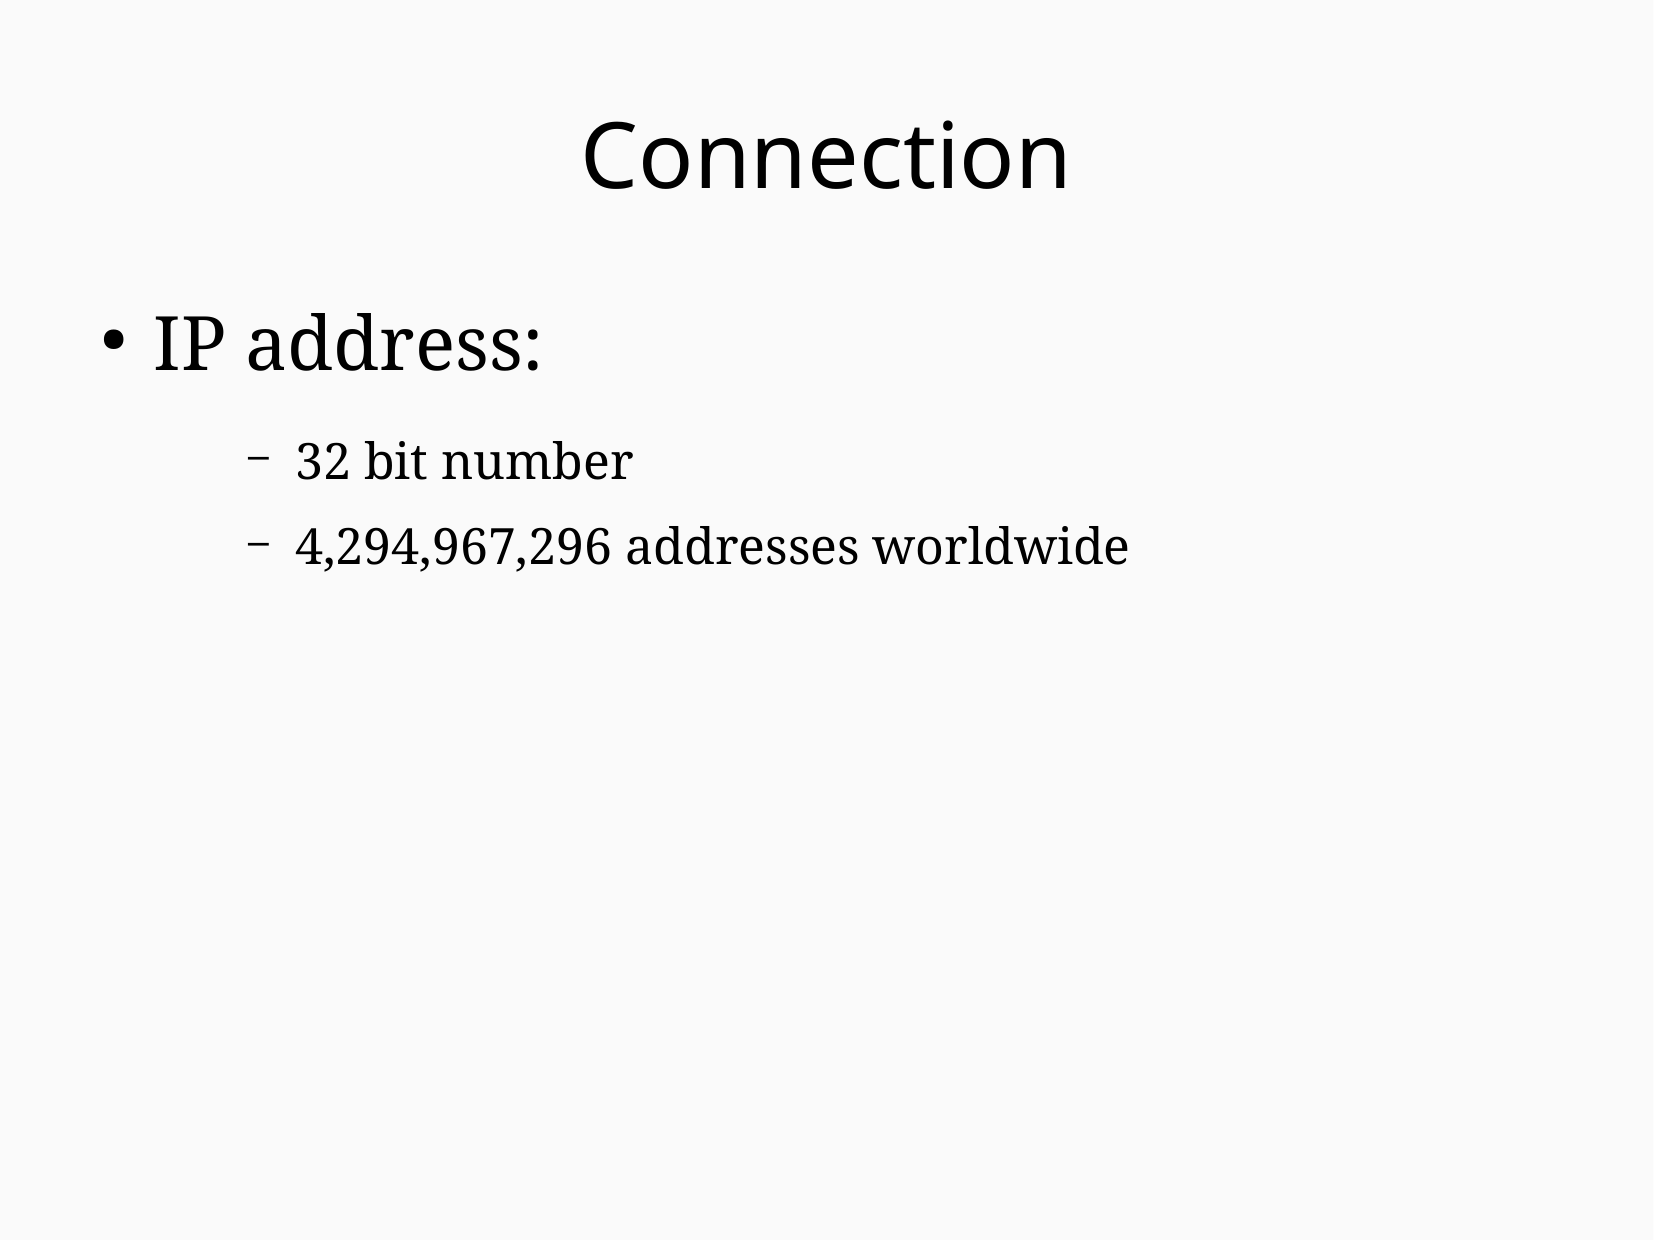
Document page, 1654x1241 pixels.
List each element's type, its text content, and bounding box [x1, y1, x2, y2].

title Connection [82, 49, 1571, 257]
list IP address: 32 bit number 4,294,967,296 addresses worldwide [82, 290, 1571, 1010]
